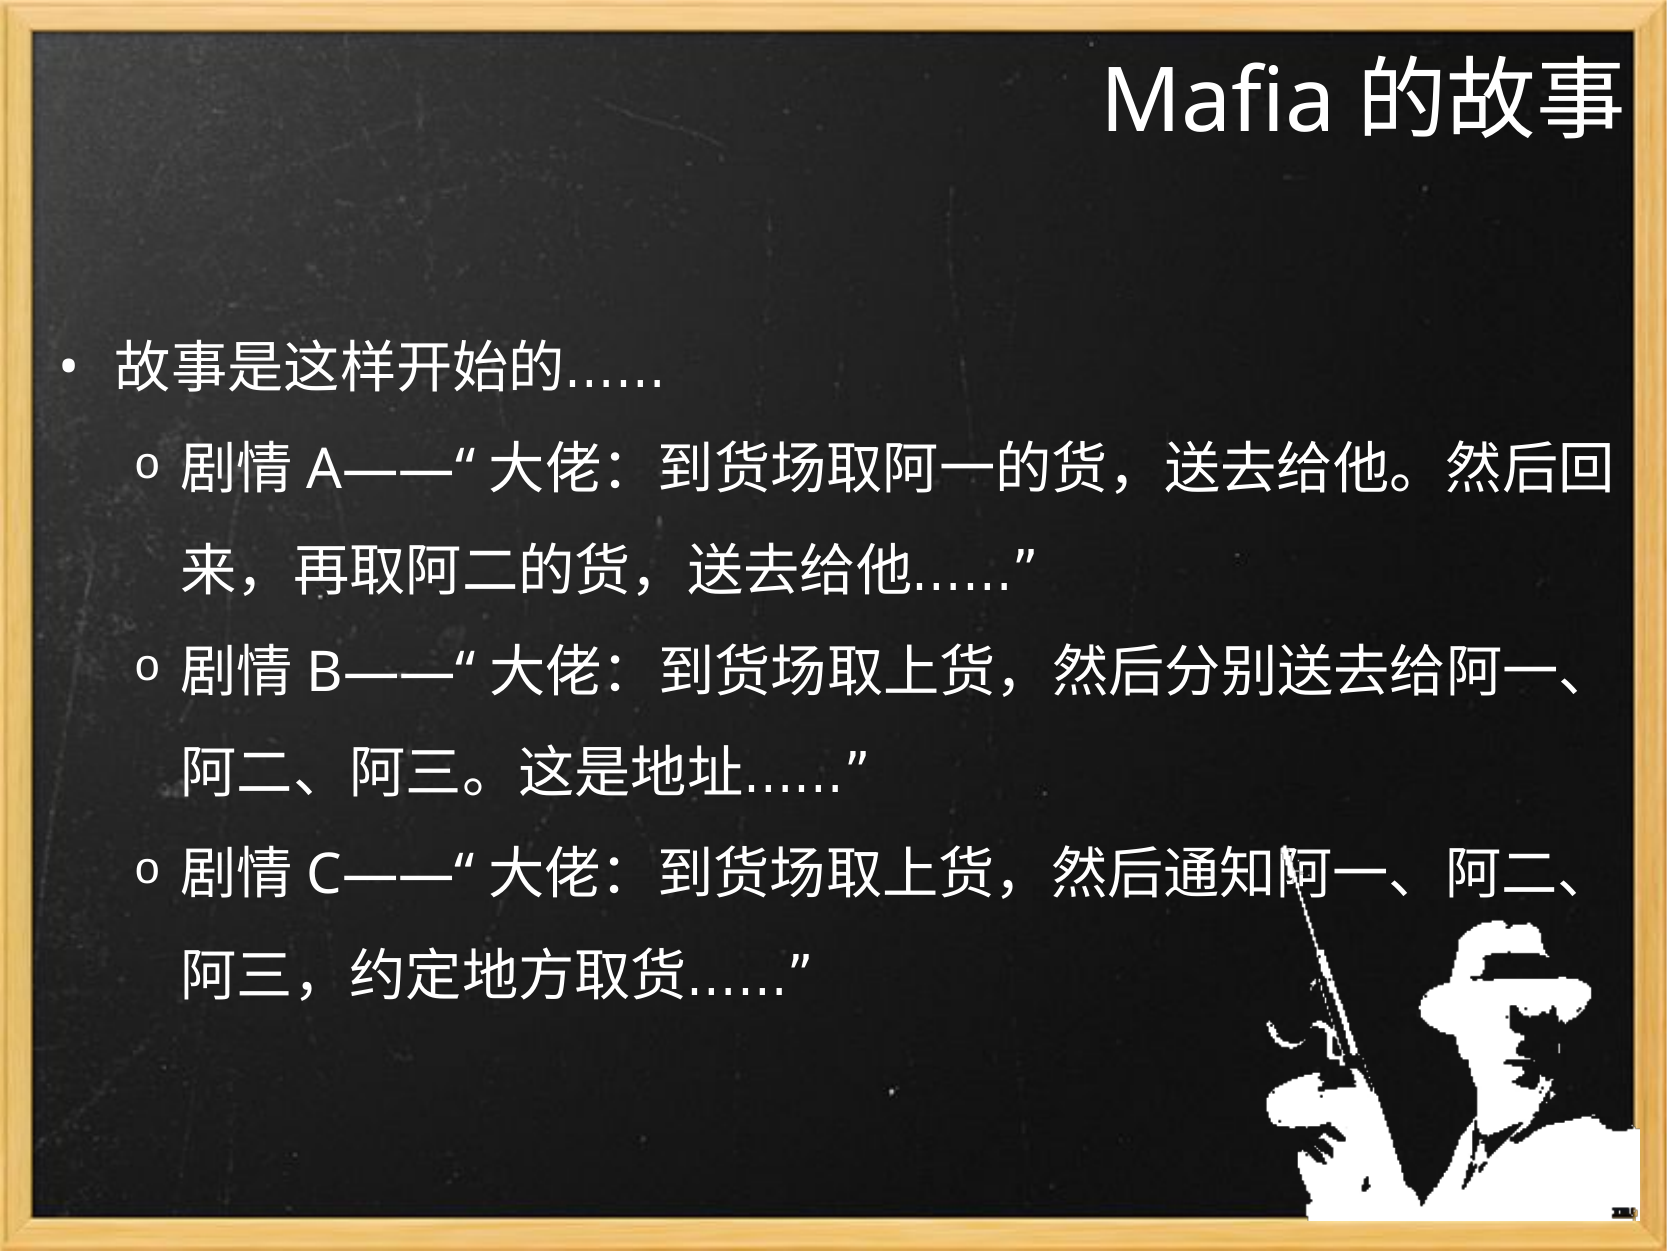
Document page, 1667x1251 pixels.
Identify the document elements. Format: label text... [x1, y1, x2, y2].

title Mafia的故事 [40, 50, 1627, 201]
picture [0, 0, 1667, 1251]
list 故事是这样开始的…… 剧情A——“大佬：到货场取阿一的货，送去给他。然后回来，再取阿二的货，送去给他……” 剧情B——“大佬：到货场取上货，然后分别送去给阿一、阿二、阿三。这是地址……” 剧情C——“大佬：到货场取上货，然后通知阿一、阿二、阿三，约定地方取货……” [40, 297, 1625, 1197]
